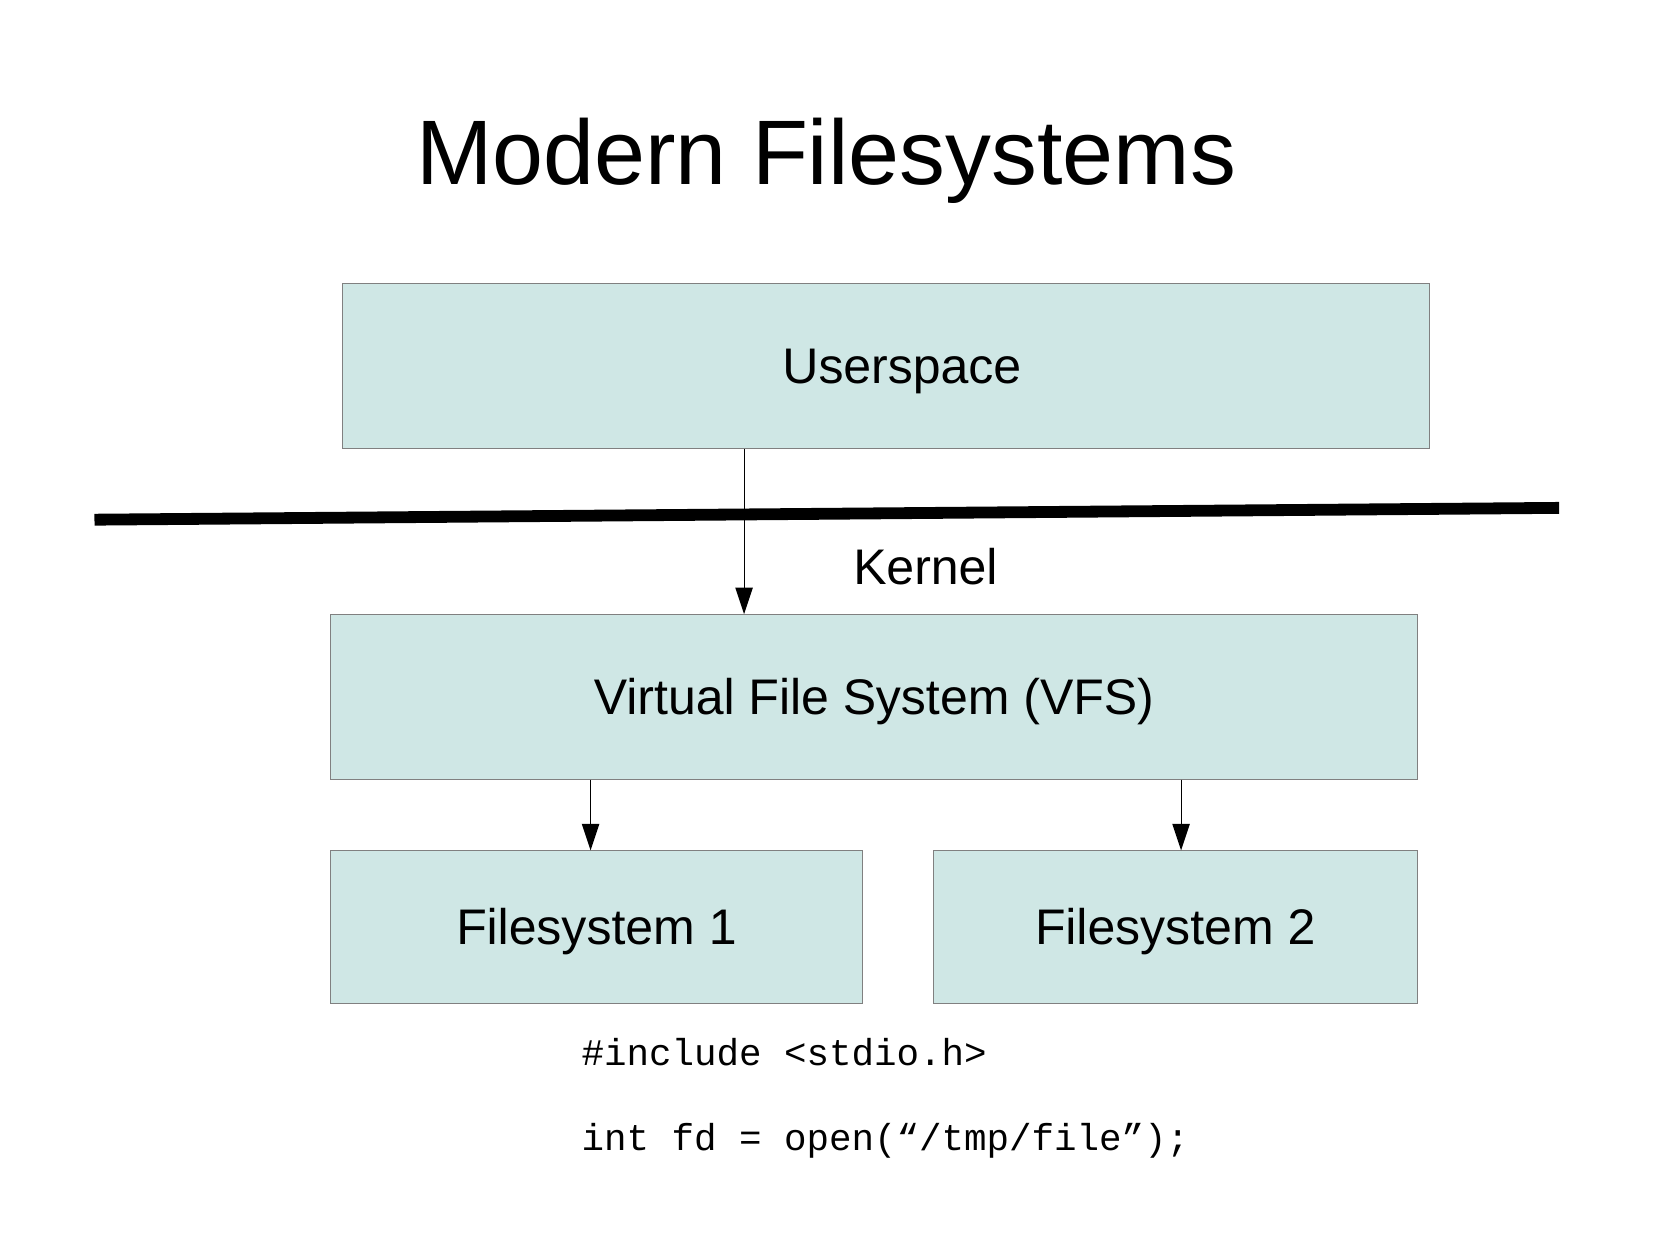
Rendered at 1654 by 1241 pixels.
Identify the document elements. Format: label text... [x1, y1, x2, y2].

text_box Kernel [838, 531, 1013, 603]
title Modern Filesystems [82, 49, 1571, 257]
text_box [342, 283, 1430, 449]
text_box Userspace [767, 331, 1037, 402]
text_box #include <stdio.h> int fd = open(“/tmp/file”); [566, 1026, 1272, 1170]
text_box Virtual File System (VFS) [330, 614, 1418, 780]
text_box Filesystem 2 [933, 850, 1418, 1004]
text_box Filesystem 1 [330, 850, 863, 1004]
